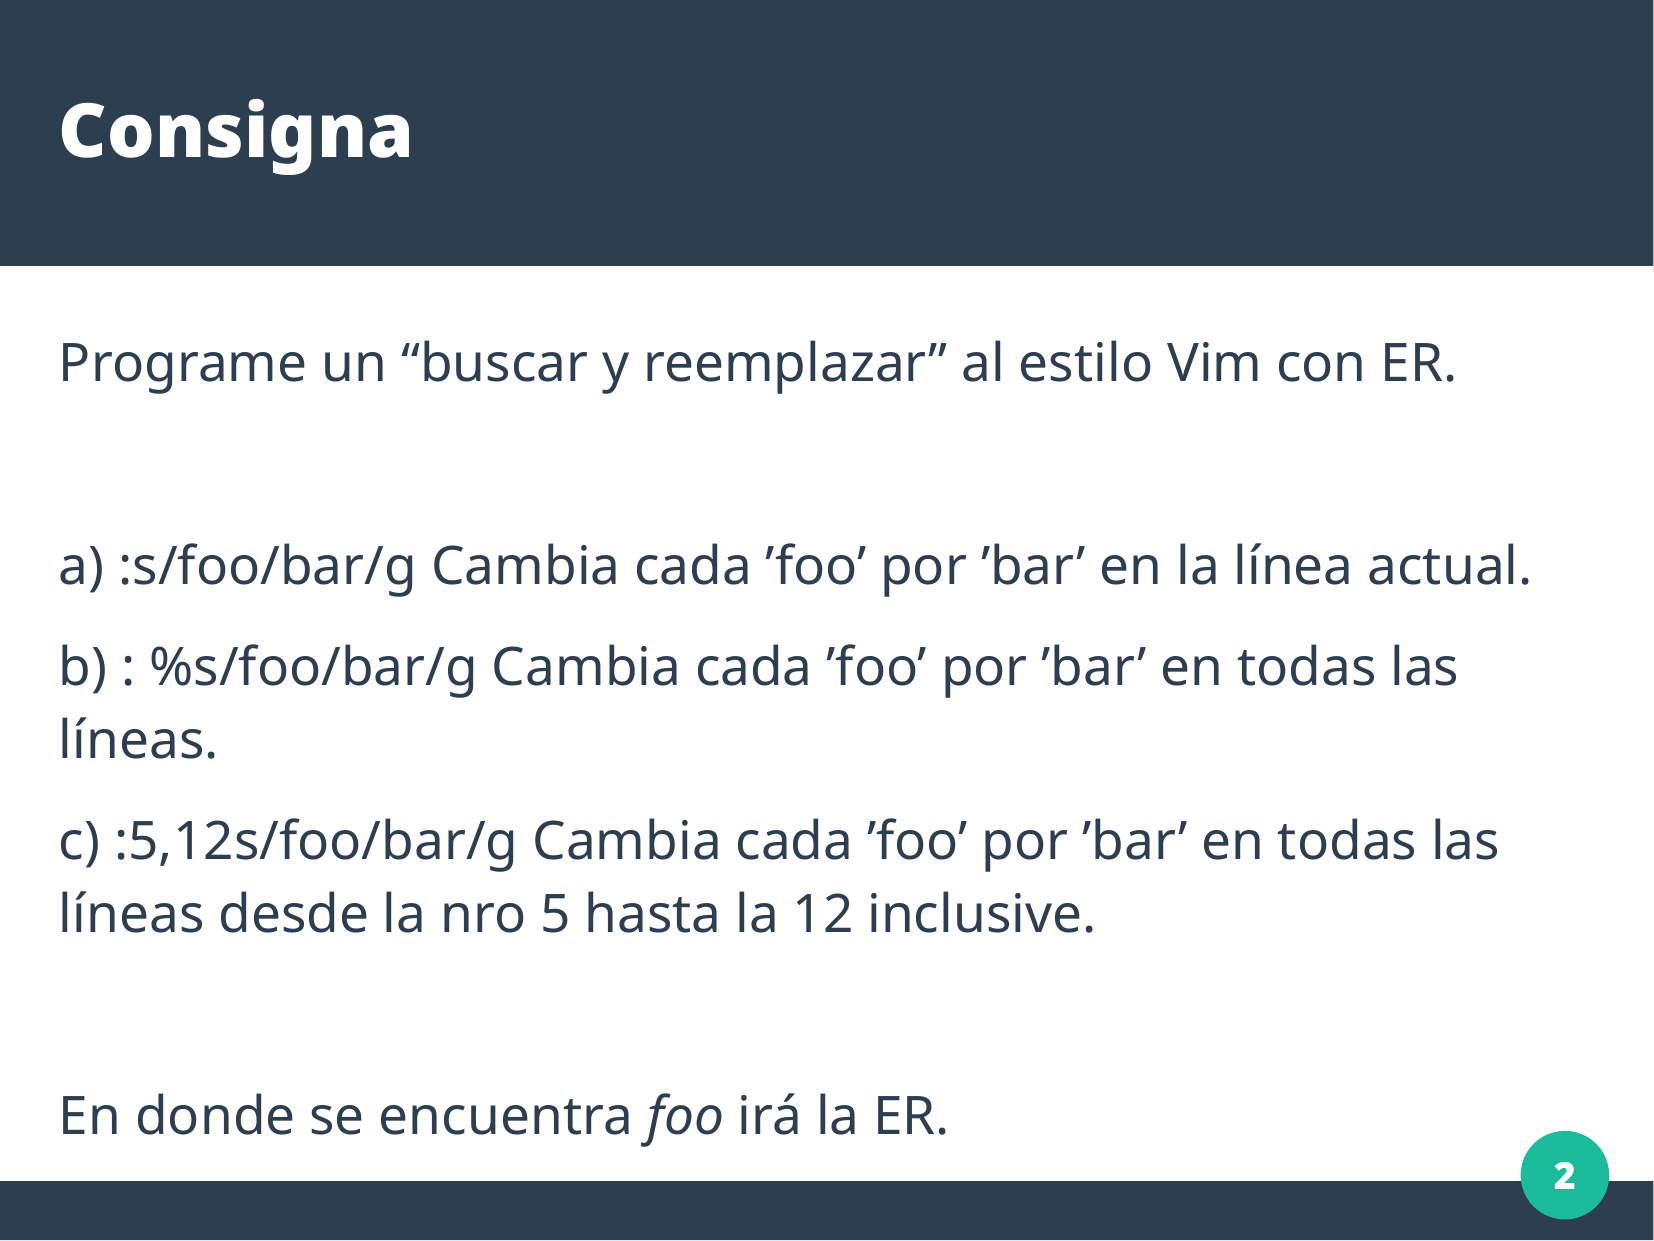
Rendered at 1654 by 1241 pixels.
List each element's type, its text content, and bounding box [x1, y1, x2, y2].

title Consigna [58, 49, 1595, 207]
list Programe un “buscar y reemplazar” al estilo Vim con ER. a) :s/foo/bar/g Cambia cada ’foo’ por ’bar’ en la lı́nea actual. b) : %s/foo/bar/g Cambia cada ’foo’ por ’bar’ en todas las lı́neas. c) :5,12s/foo/bar/g Cambia cada ’foo’ por ’bar’ en todas las lı́neas desde la nro 5 hasta la 12 inclusive. En donde se encuentra foo irá la ER. [58, 324, 1595, 1152]
